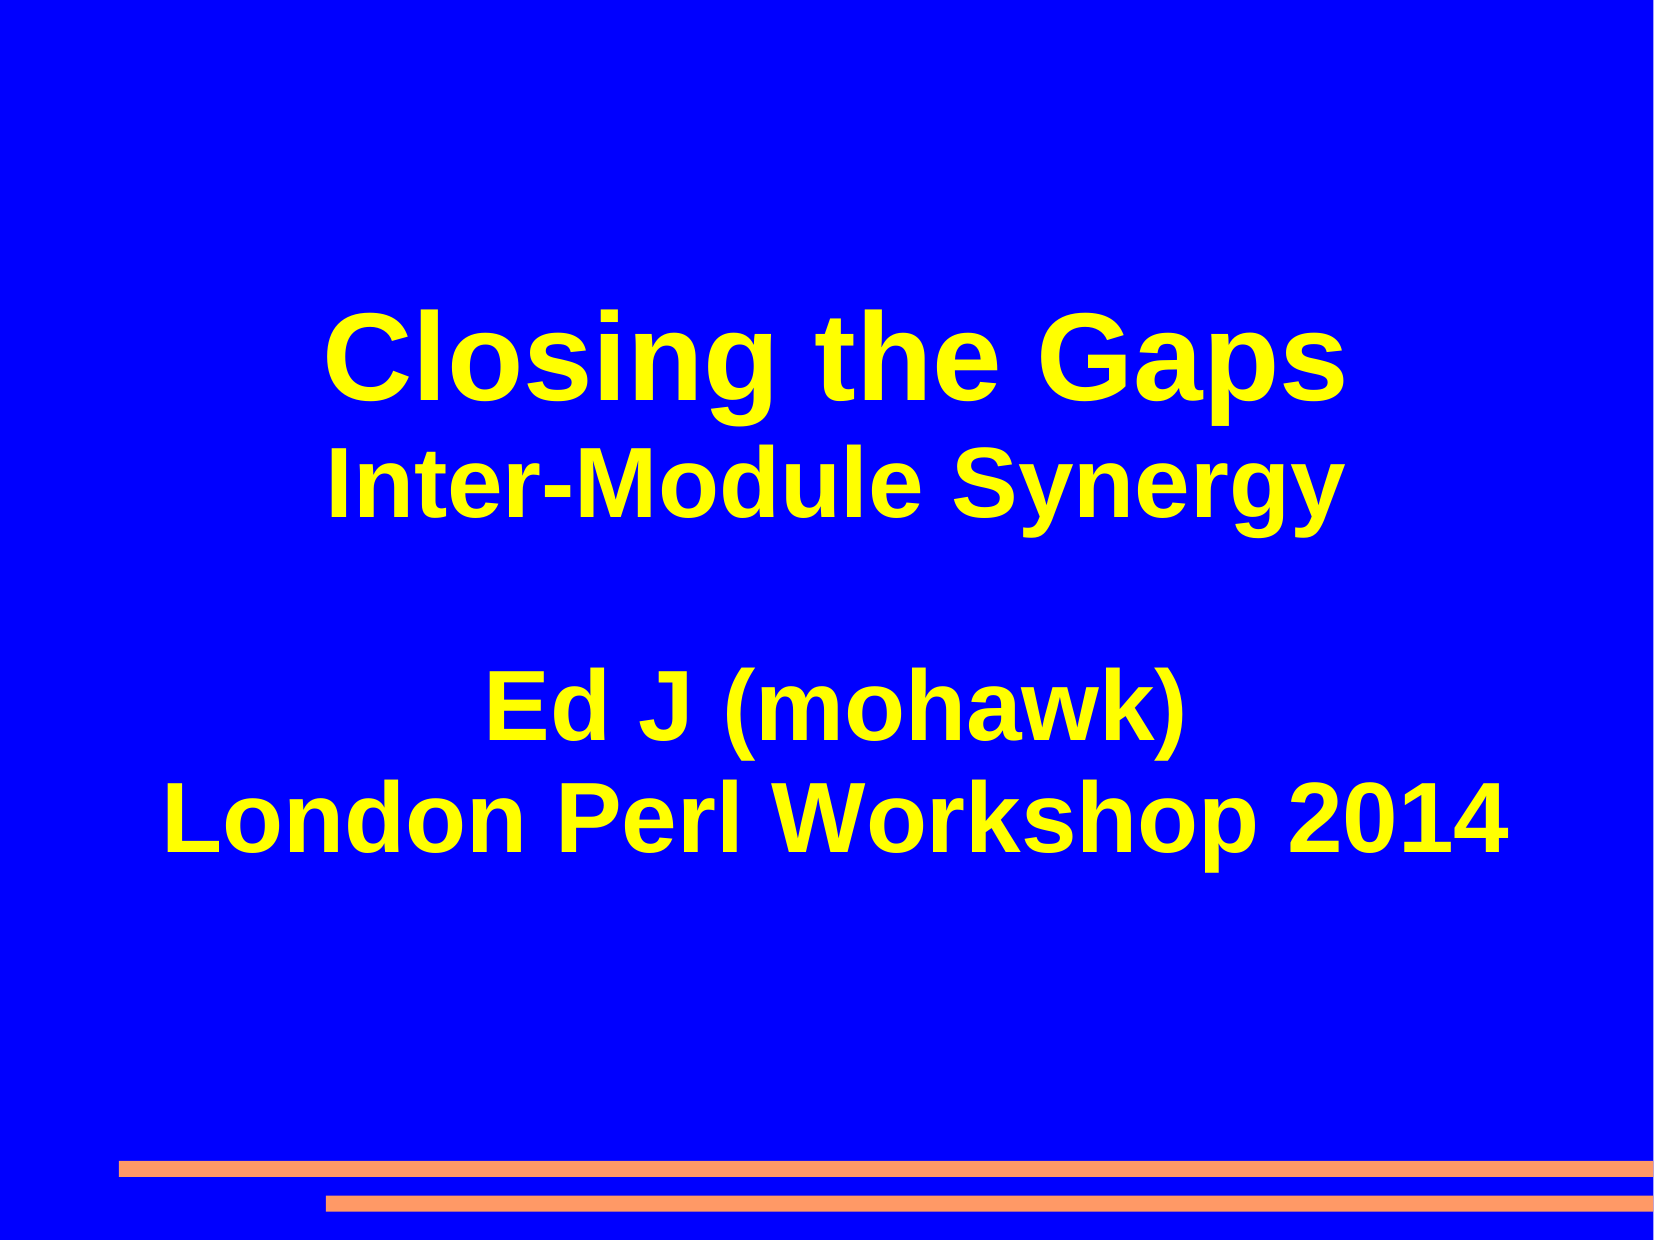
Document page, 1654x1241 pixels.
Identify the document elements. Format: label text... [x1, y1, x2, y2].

title Closing the Gaps Inter-Module Synergy Ed J (mohawk) London Perl Workshop 2014 [129, 168, 1543, 993]
